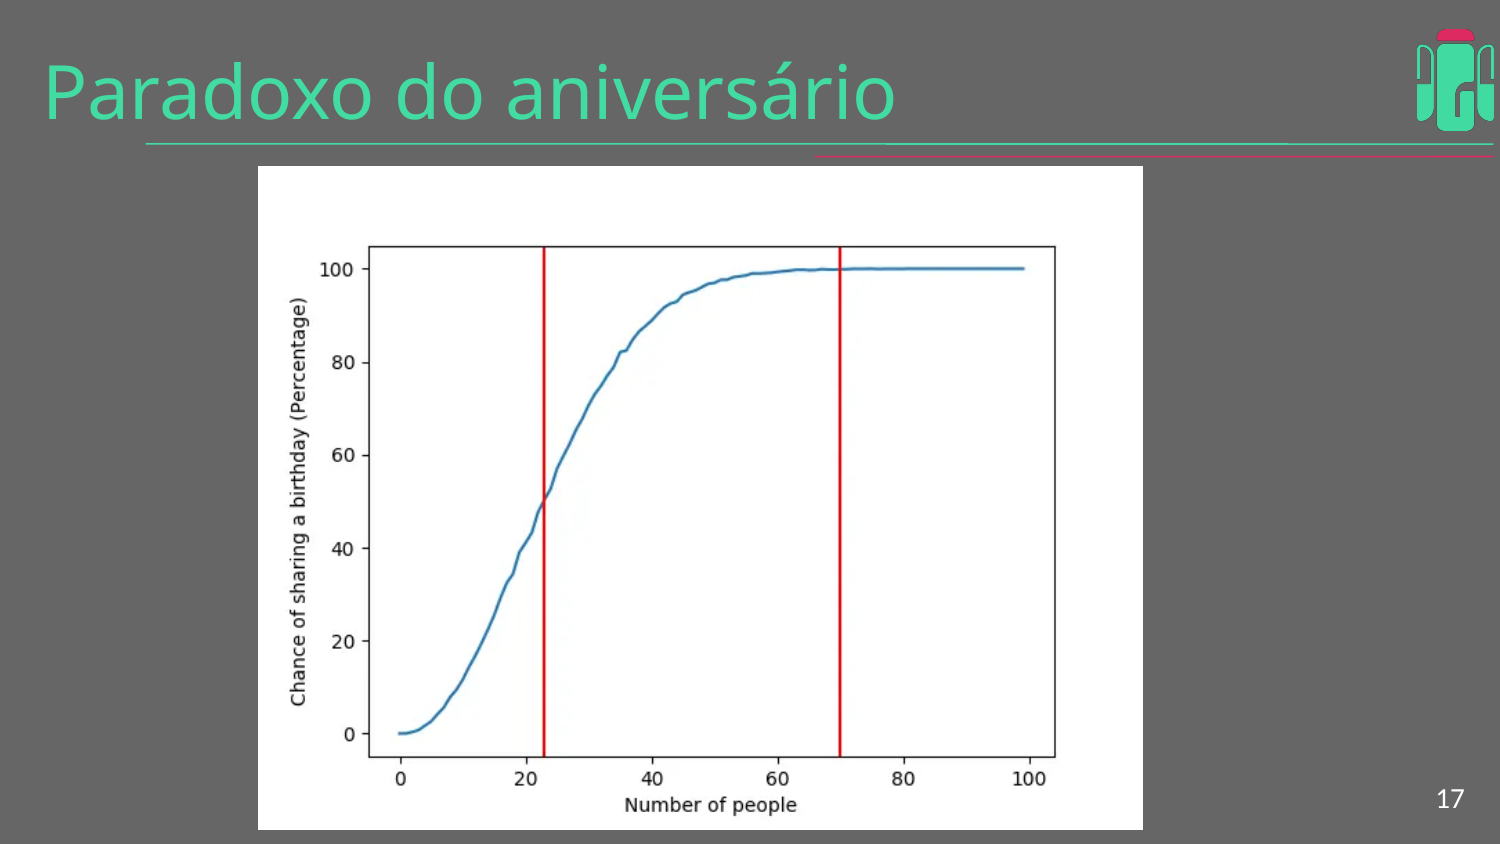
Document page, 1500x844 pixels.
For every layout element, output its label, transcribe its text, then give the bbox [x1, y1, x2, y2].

picture [1417, 29, 1494, 131]
picture [258, 166, 1143, 830]
title Paradoxo do aniversário [27, 29, 1374, 131]
slide_number <number> [1389, 764, 1480, 830]
